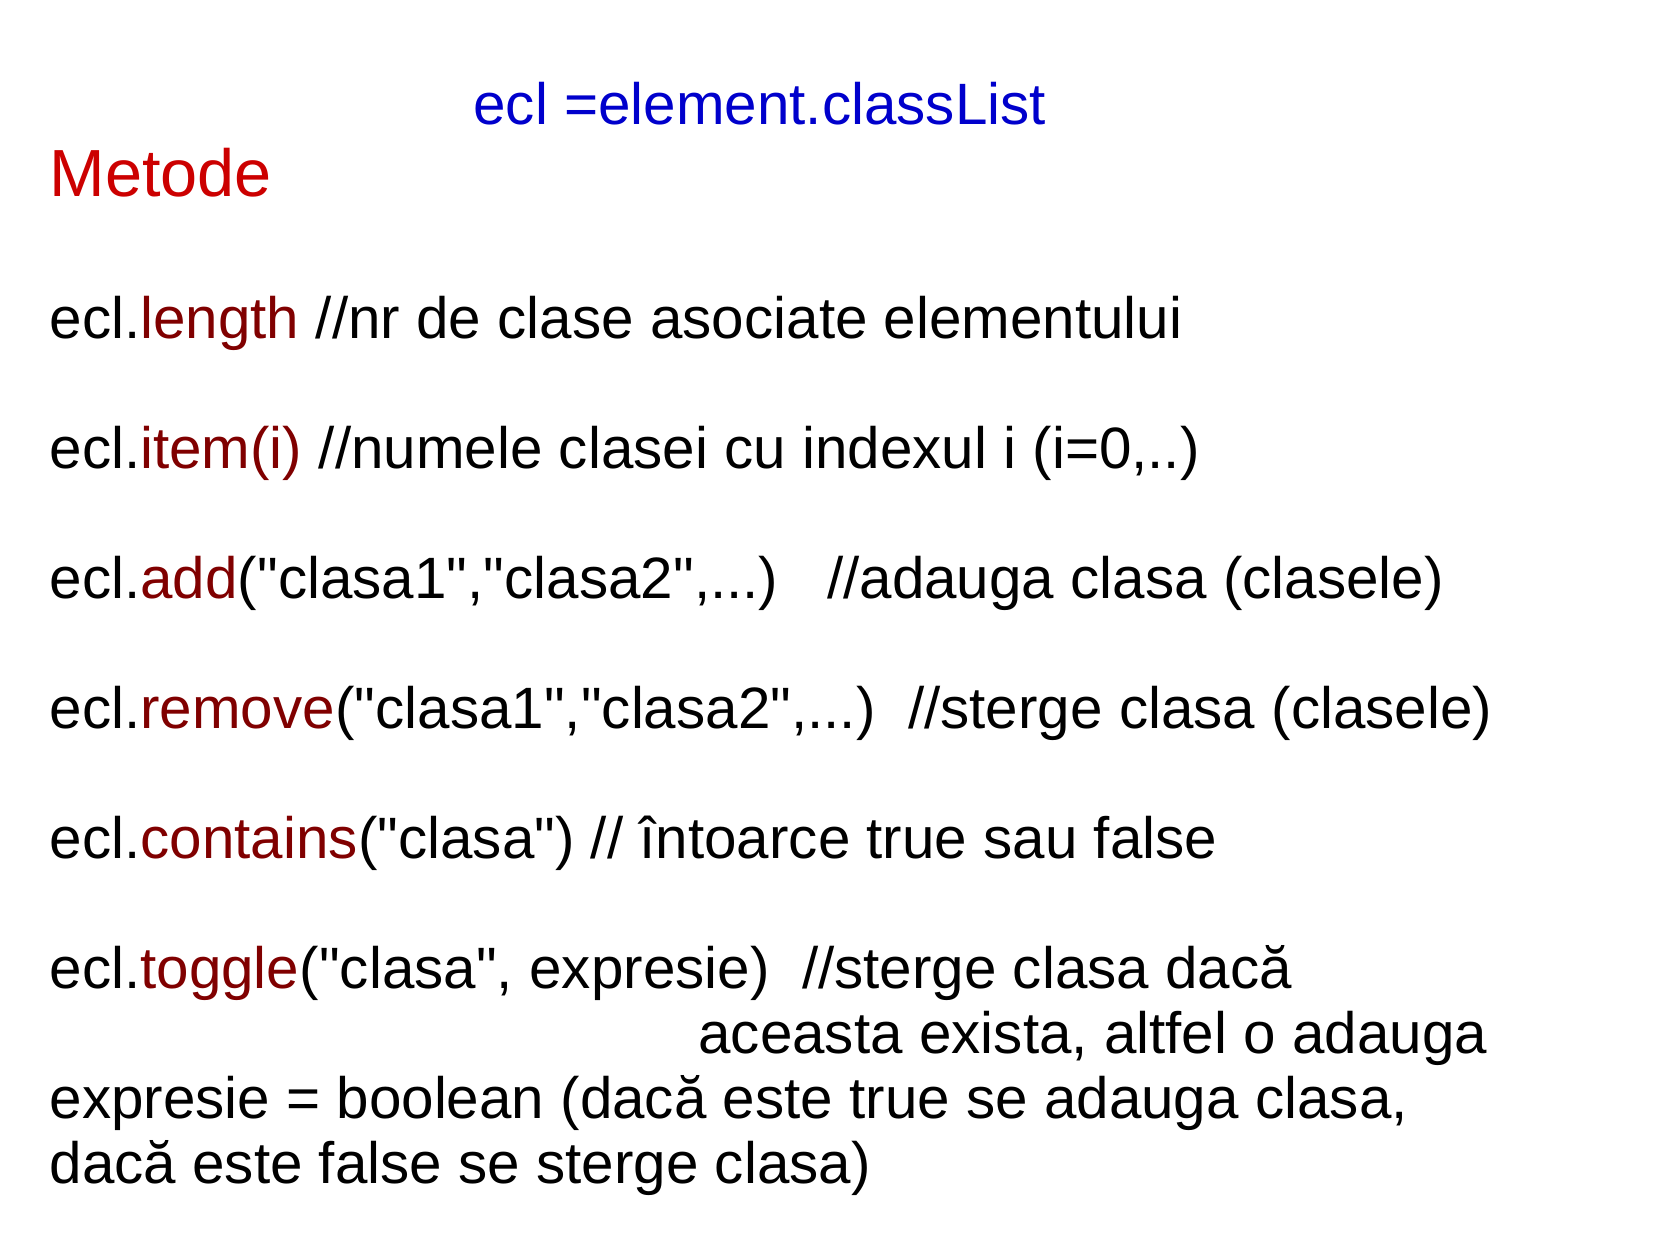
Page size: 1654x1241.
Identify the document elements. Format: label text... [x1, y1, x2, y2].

text_box ecl =element.classList [458, 64, 1125, 161]
text_box Metode ecl.length //nr de clase asociate elementului ecl.item(i) //numele clasei cu indexul i (i=0,..) ecl.add("clasa1","clasa2",...) //adauga clasa (clasele) ecl.remove("clasa1","clasa2",...) //sterge clasa (clasele) ecl.contains("clasa") // întoarce true sau false ecl.toggle("clasa", expresie) //sterge clasa dacă aceasta exista, altfel o adauga expresie = boolean (dacă este true se adauga clasa, dacă este false se sterge clasa) [34, 128, 1524, 1204]
